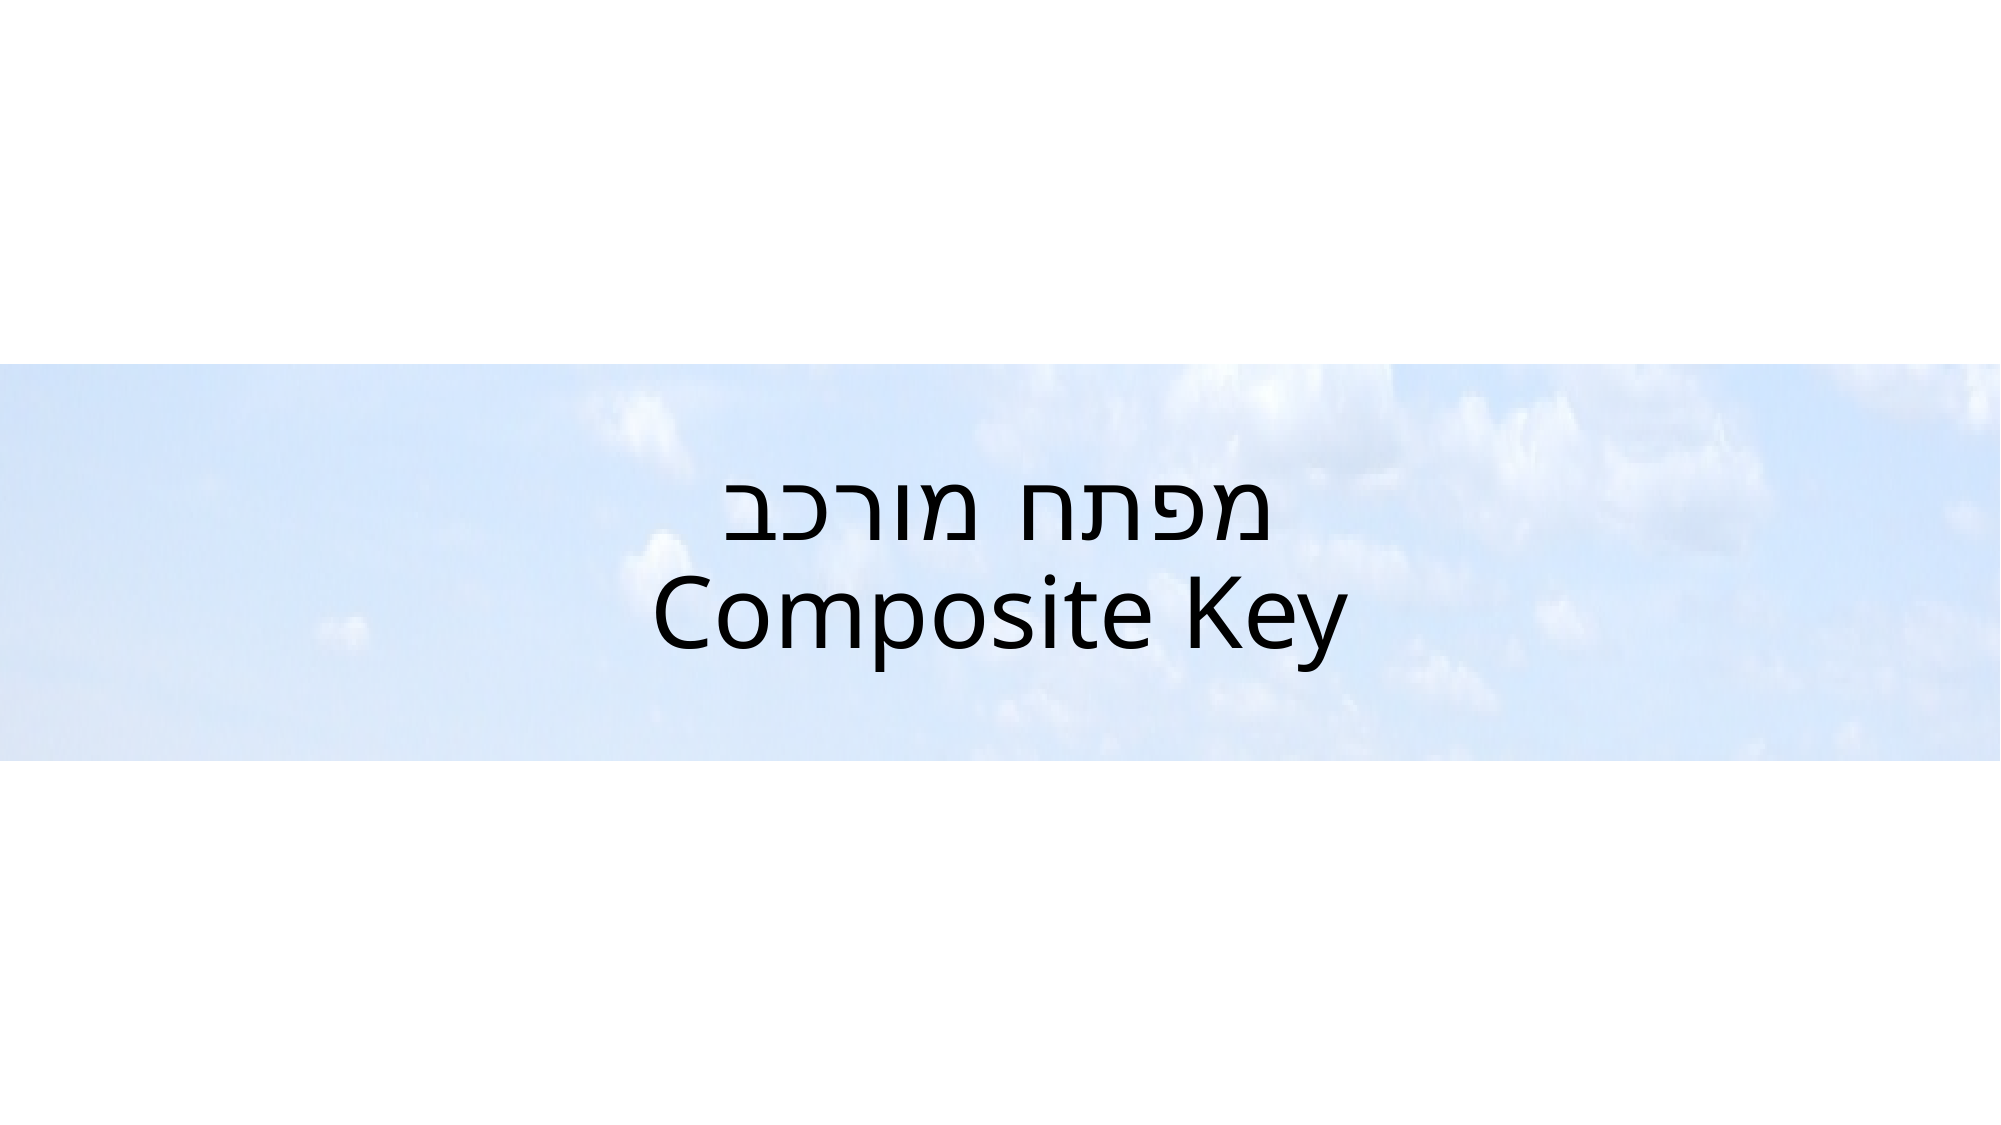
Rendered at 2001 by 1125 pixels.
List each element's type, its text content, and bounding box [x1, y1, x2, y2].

title מפתח מורכב Composite Key [0, 496, 2000, 629]
